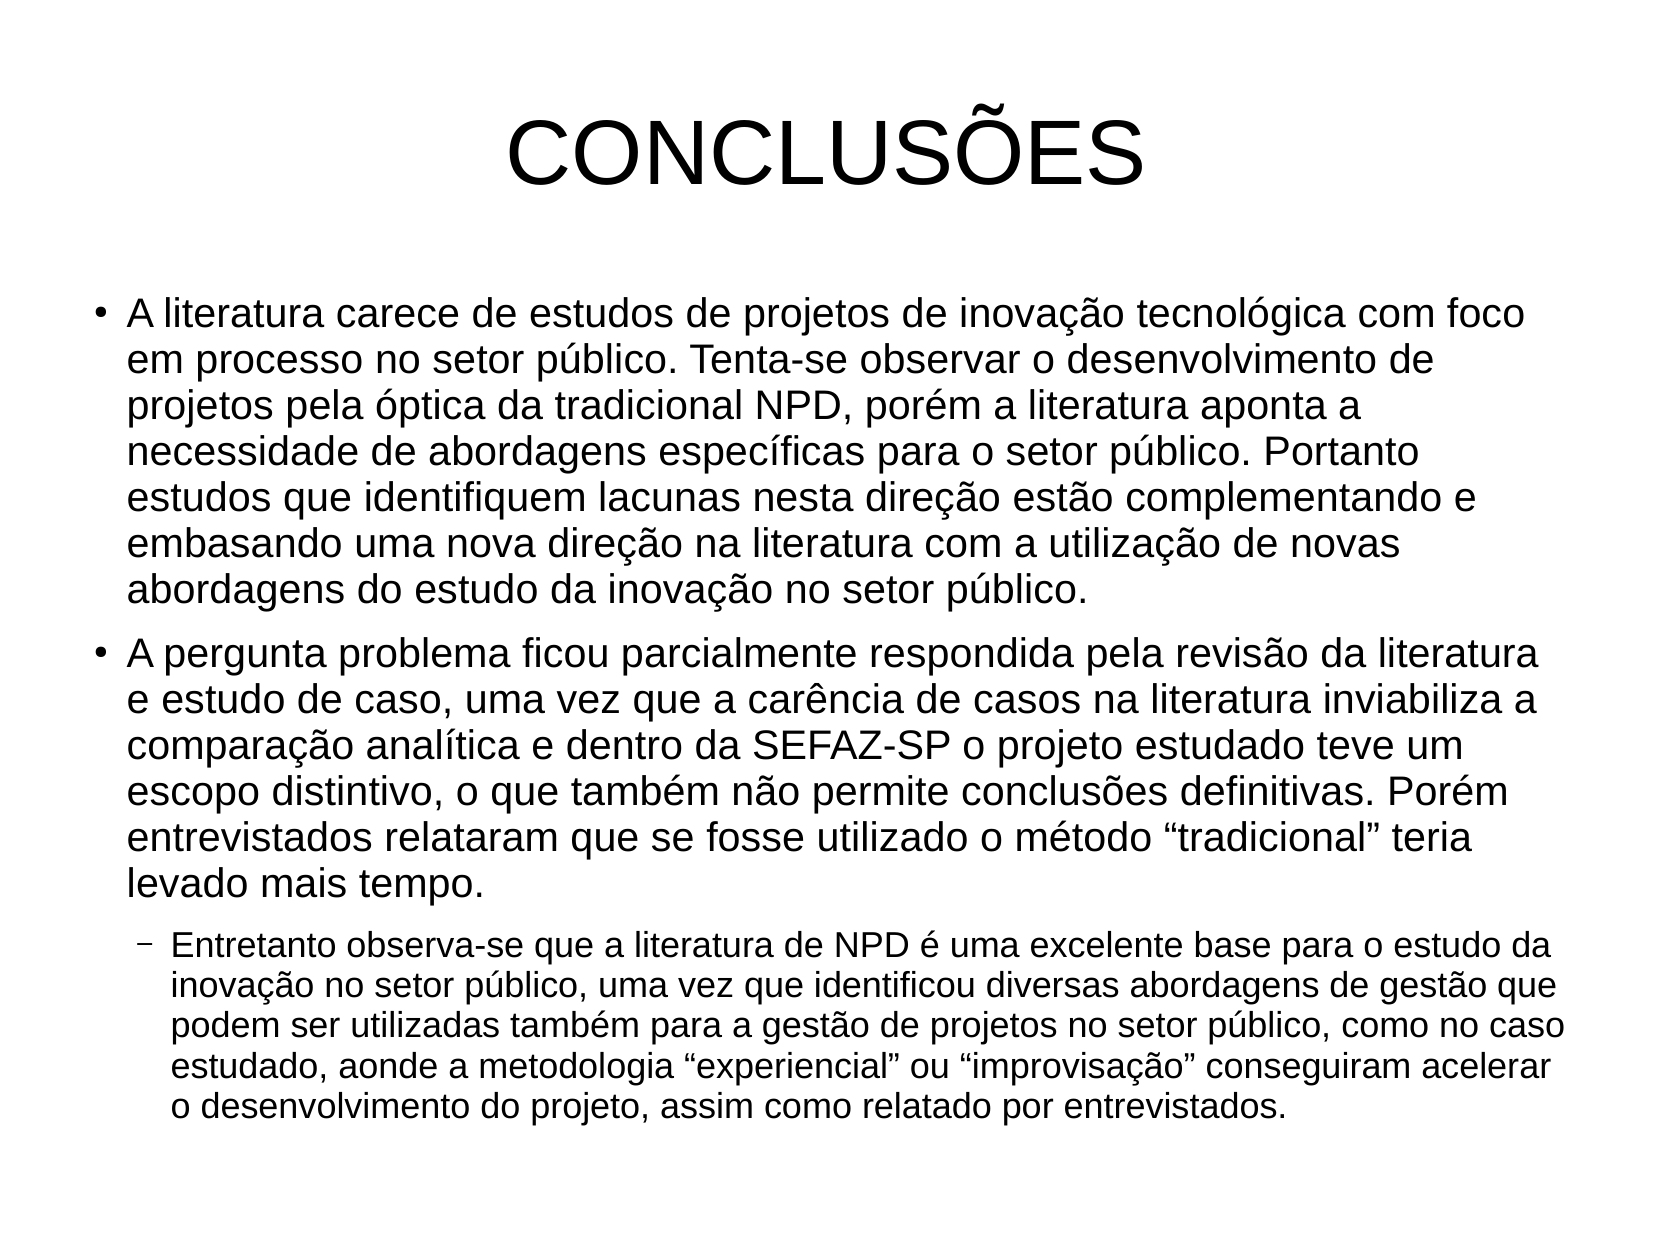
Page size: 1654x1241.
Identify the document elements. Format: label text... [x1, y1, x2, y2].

list A literatura carece de estudos de projetos de inovação tecnológica com foco em processo no setor público. Tenta-se observar o desenvolvimento de projetos pela óptica da tradicional NPD, porém a literatura aponta a necessidade de abordagens específicas para o setor público. Portanto estudos que identifiquem lacunas nesta direção estão complementando e embasando uma nova direção na literatura com a utilização de novas abordagens do estudo da inovação no setor público. A pergunta problema ficou parcialmente respondida pela revisão da literatura e estudo de caso, uma vez que a carência de casos na literatura inviabiliza a comparação analítica e dentro da SEFAZ-SP o projeto estudado teve um escopo distintivo, o que também não permite conclusões definitivas. Porém entrevistados relataram que se fosse utilizado o método “tradicional” teria levado mais tempo. Entretanto observa-se que a literatura de NPD é uma excelente base para o estudo da inovação no setor público, uma vez que identificou diversas abordagens de gestão que podem ser utilizadas também para a gestão de projetos no setor público, como no caso estudado, aonde a metodologia “experiencial” ou “improvisação” conseguiram acelerar o desenvolvimento do projeto, assim como relatado por entrevistados. [82, 290, 1571, 1170]
title CONCLUSÕES [82, 49, 1571, 257]
